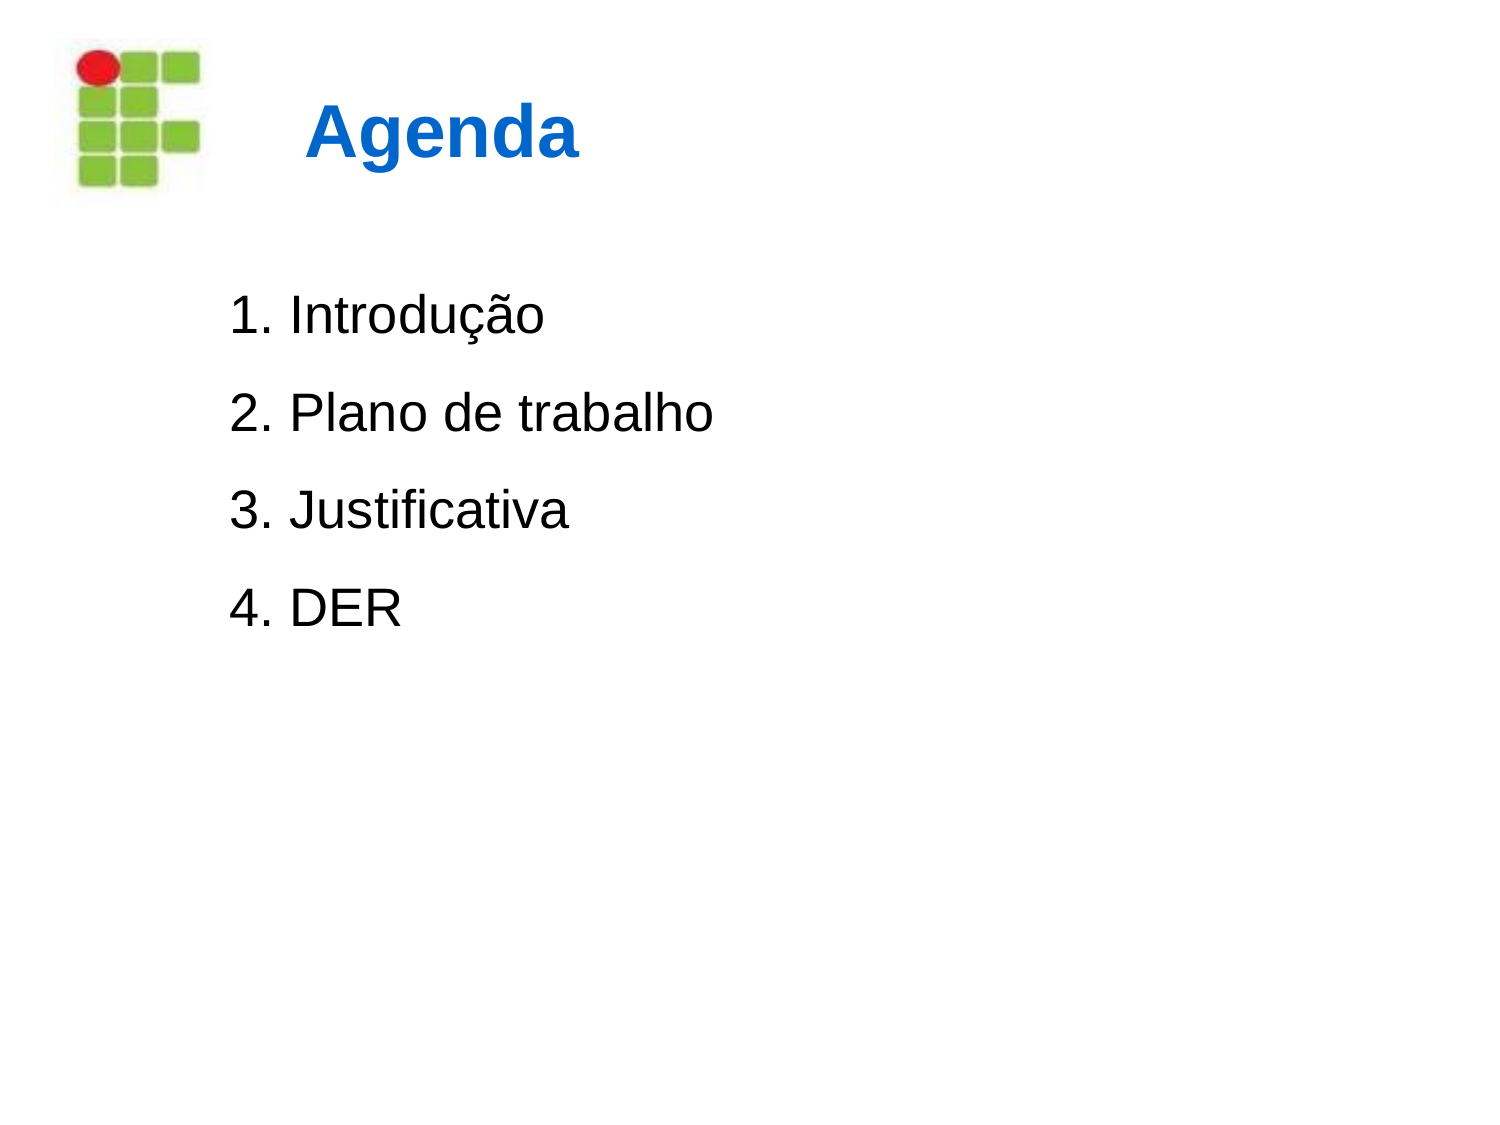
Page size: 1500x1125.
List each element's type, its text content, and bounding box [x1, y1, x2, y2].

text_box Agenda [289, 58, 1223, 197]
picture [54, 38, 209, 209]
subtitle 1. Introdução 2. Plano de trabalho 3. Justificativa 4. DER [214, 229, 1414, 1116]
